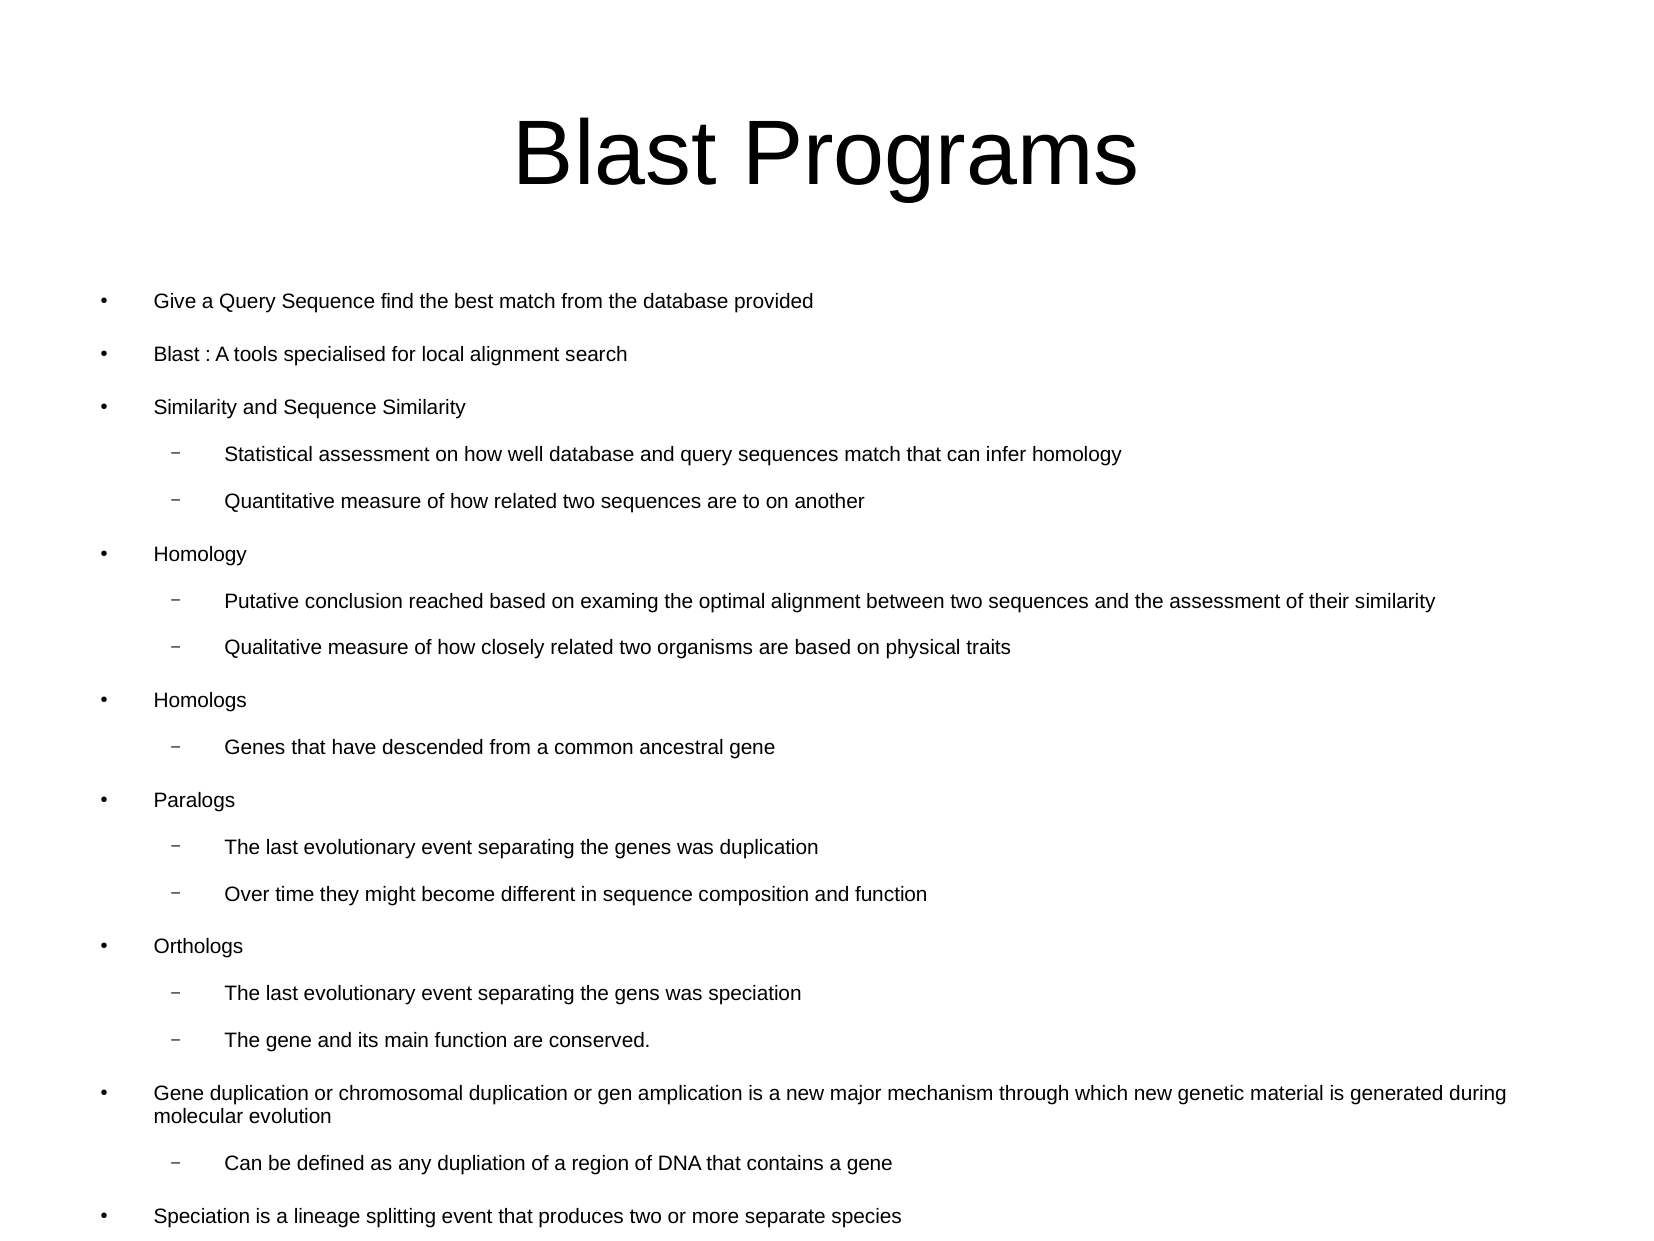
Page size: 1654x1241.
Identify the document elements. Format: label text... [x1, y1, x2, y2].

title Blast Programs [82, 49, 1571, 257]
list Give a Query Sequence find the best match from the database provided Blast : A tools specialised for local alignment search Similarity and Sequence Similarity Statistical assessment on how well database and query sequences match that can infer homology Quantitative measure of how related two sequences are to on another Homology Putative conclusion reached based on examing the optimal alignment between two sequences and the assessment of their similarity Qualitative measure of how closely related two organisms are based on physical traits Homologs Genes that have descended from a common ancestral gene Paralogs The last evolutionary event separating the genes was duplication Over time they might become different in sequence composition and function Orthologs The last evolutionary event separating the gens was speciation The gene and its main function are conserved. Gene duplication or chromosomal duplication or gen amplication is a new major mechanism through which new genetic material is generated during molecular evolution Can be defined as any dupliation of a region of DNA that contains a gene Speciation is a lineage splitting event that produces two or more separate species [82, 290, 1571, 1229]
